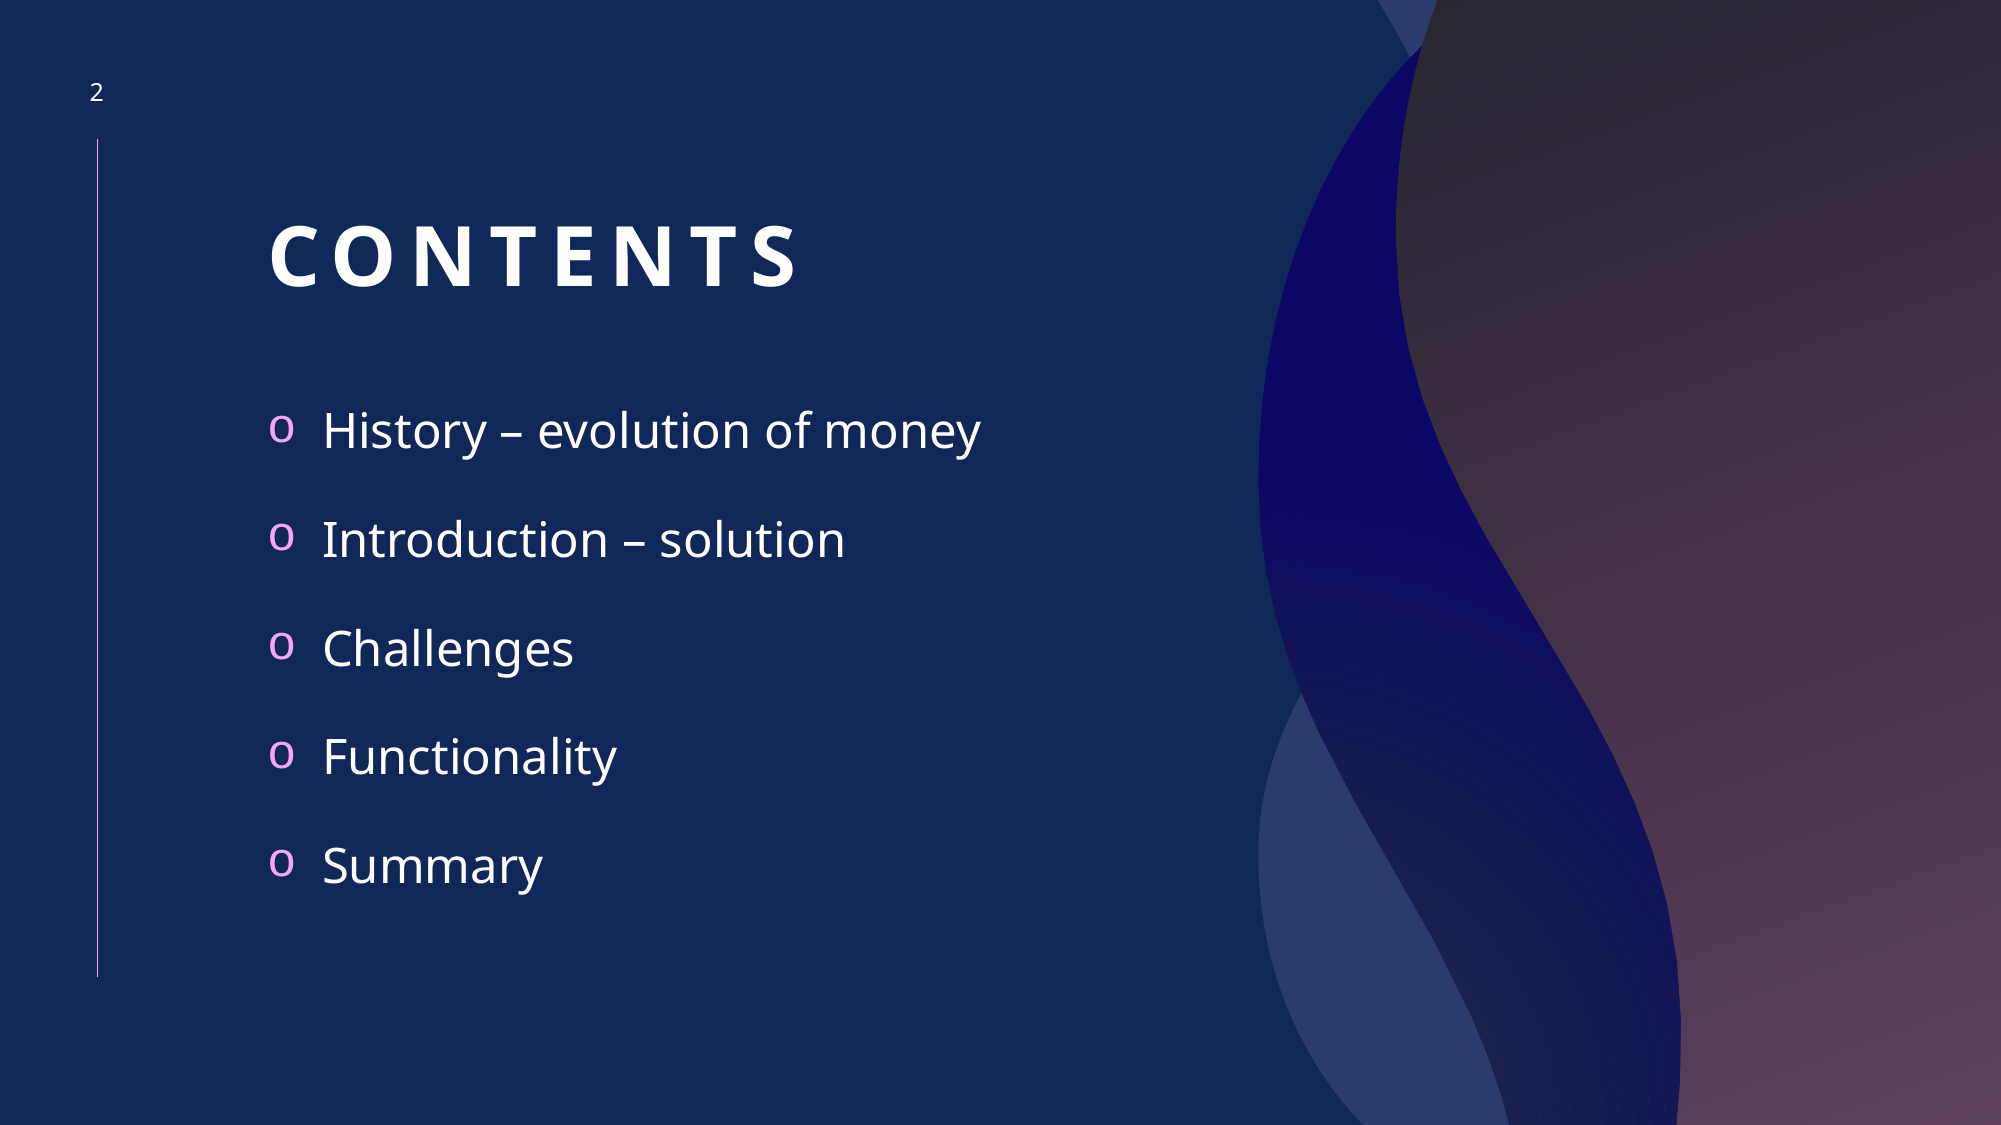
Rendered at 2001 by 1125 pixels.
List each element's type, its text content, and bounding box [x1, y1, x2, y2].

list History – evolution of money Introduction – solution Challenges Functionality Summary [251, 363, 1306, 902]
text_box [53, 67, 140, 119]
title CONTENTS [251, 136, 1709, 312]
